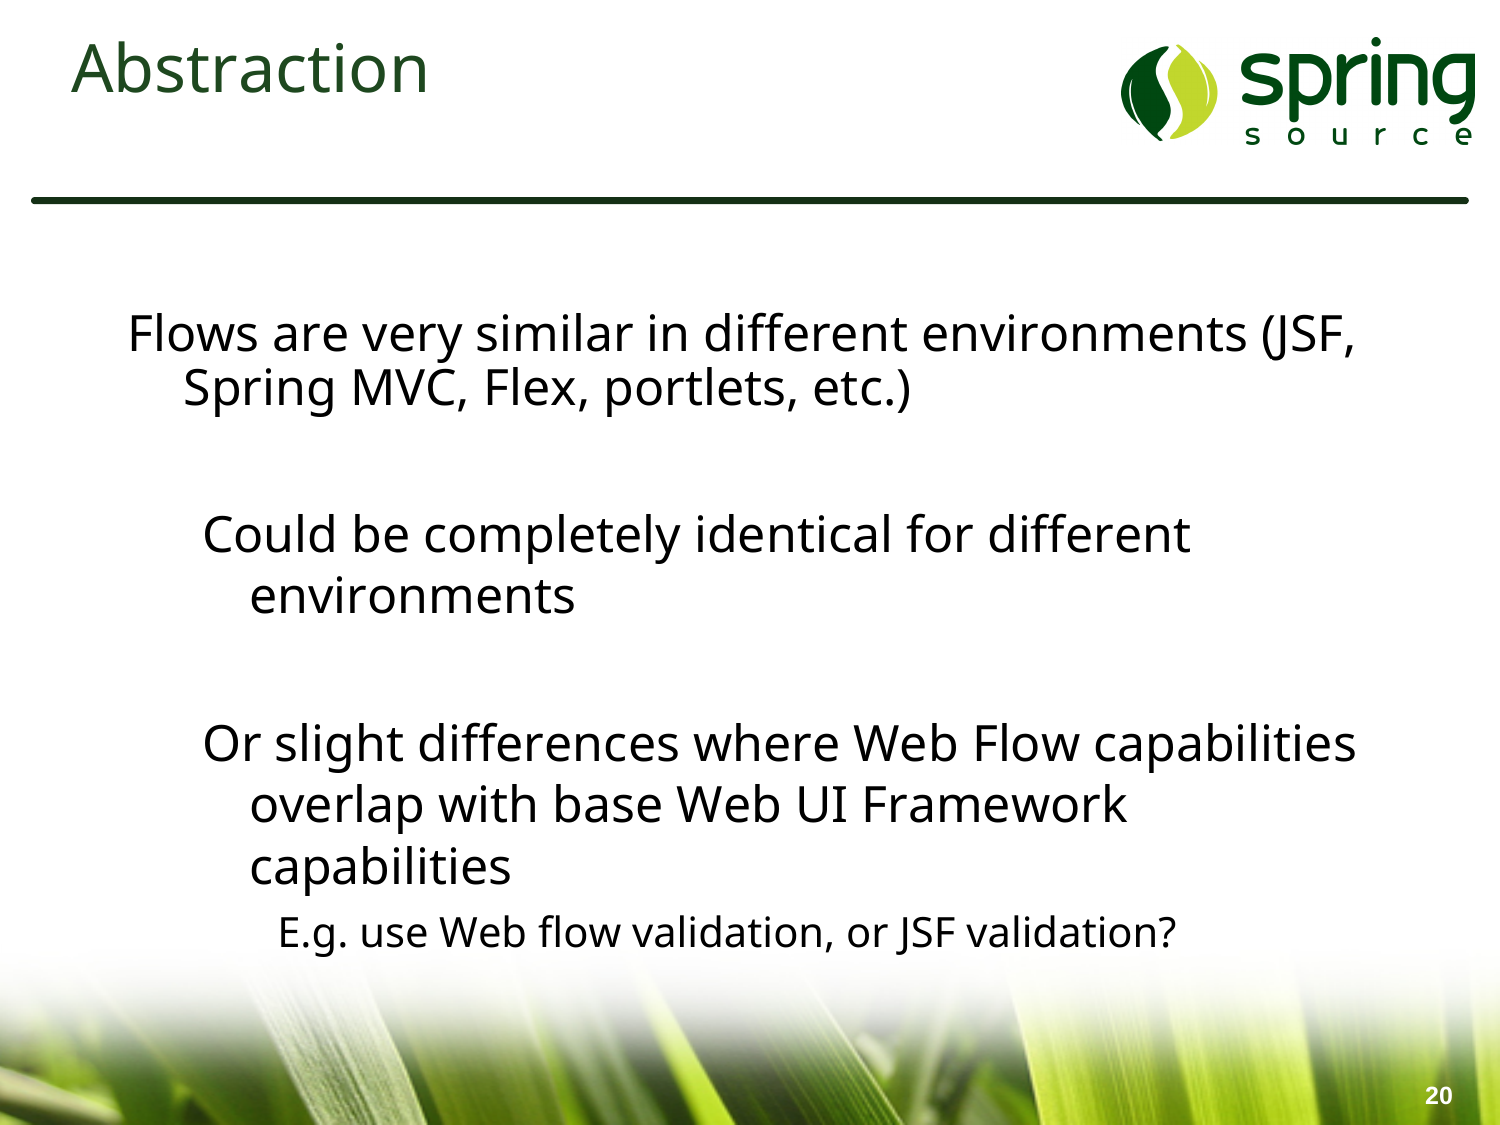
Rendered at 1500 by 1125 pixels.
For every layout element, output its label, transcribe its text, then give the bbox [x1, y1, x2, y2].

title Abstraction [56, 13, 1090, 177]
picture [1121, 37, 1475, 145]
picture [0, 944, 1500, 1125]
list Flows are very similar in different environments (JSF, Spring MVC, Flex, portlets, etc.)‏ Could be completely identical for different environments Or slight differences where Web Flow capabilities overlap with base Web UI Framework capabilities E.g. use Web flow validation, or JSF validation? [112, 299, 1388, 1021]
